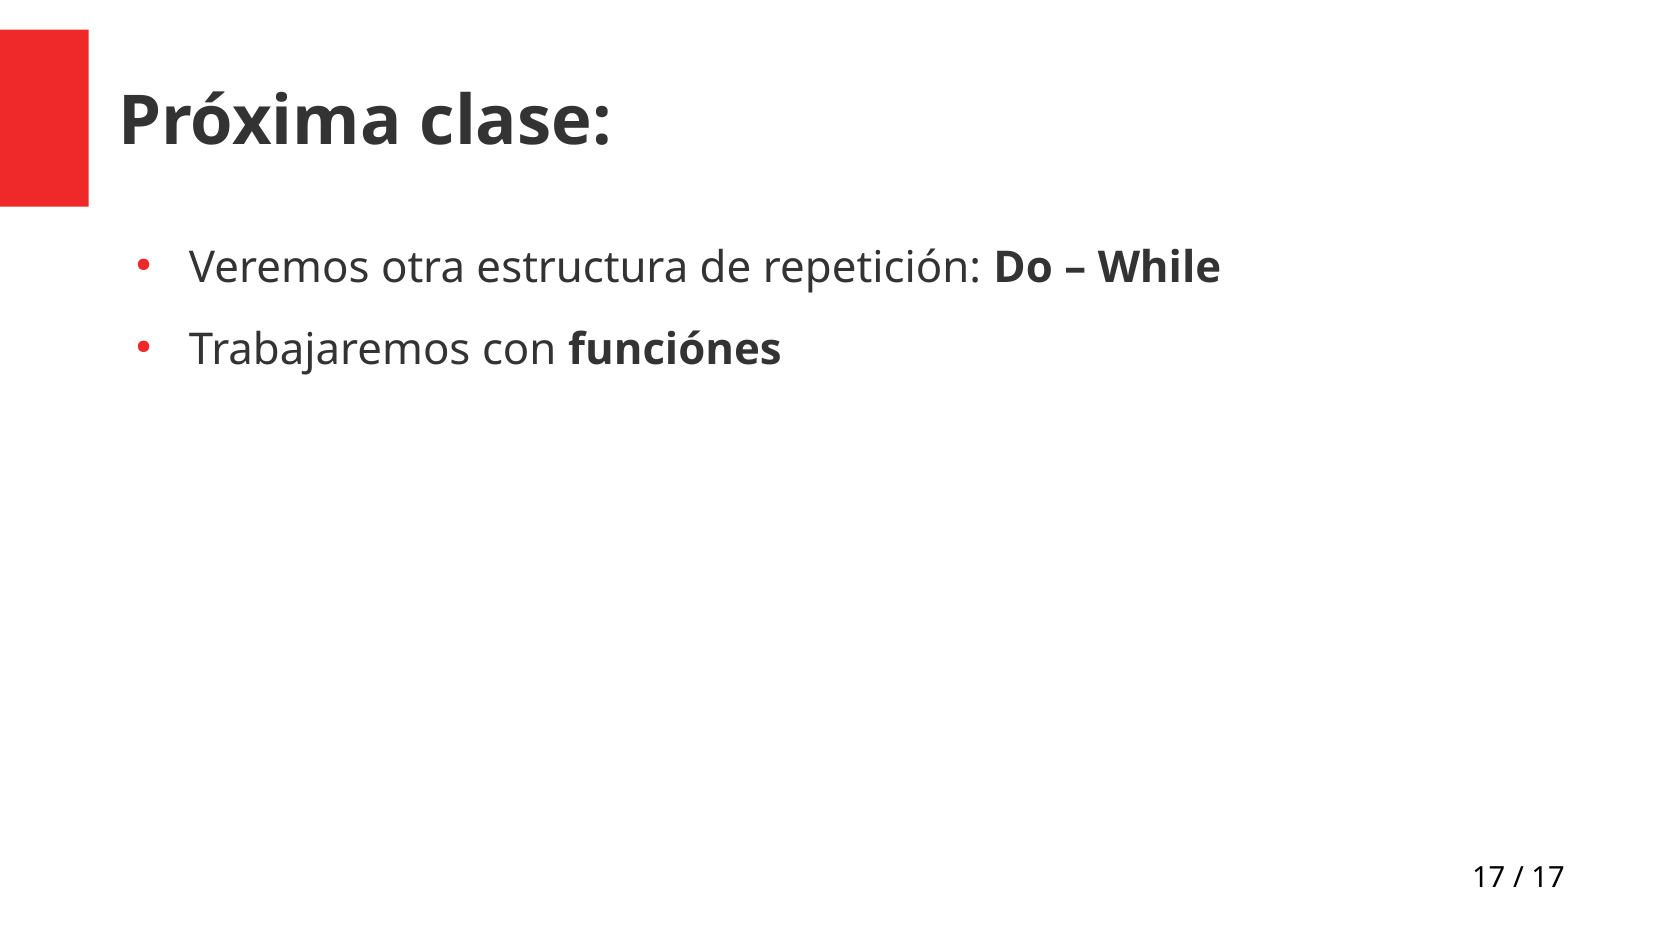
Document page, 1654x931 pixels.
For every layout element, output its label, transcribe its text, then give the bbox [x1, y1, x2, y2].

title Próxima clase: [118, 29, 1595, 207]
list Veremos otra estructura de repetición: Do – While Trabajaremos con funciónes [118, 236, 1595, 798]
